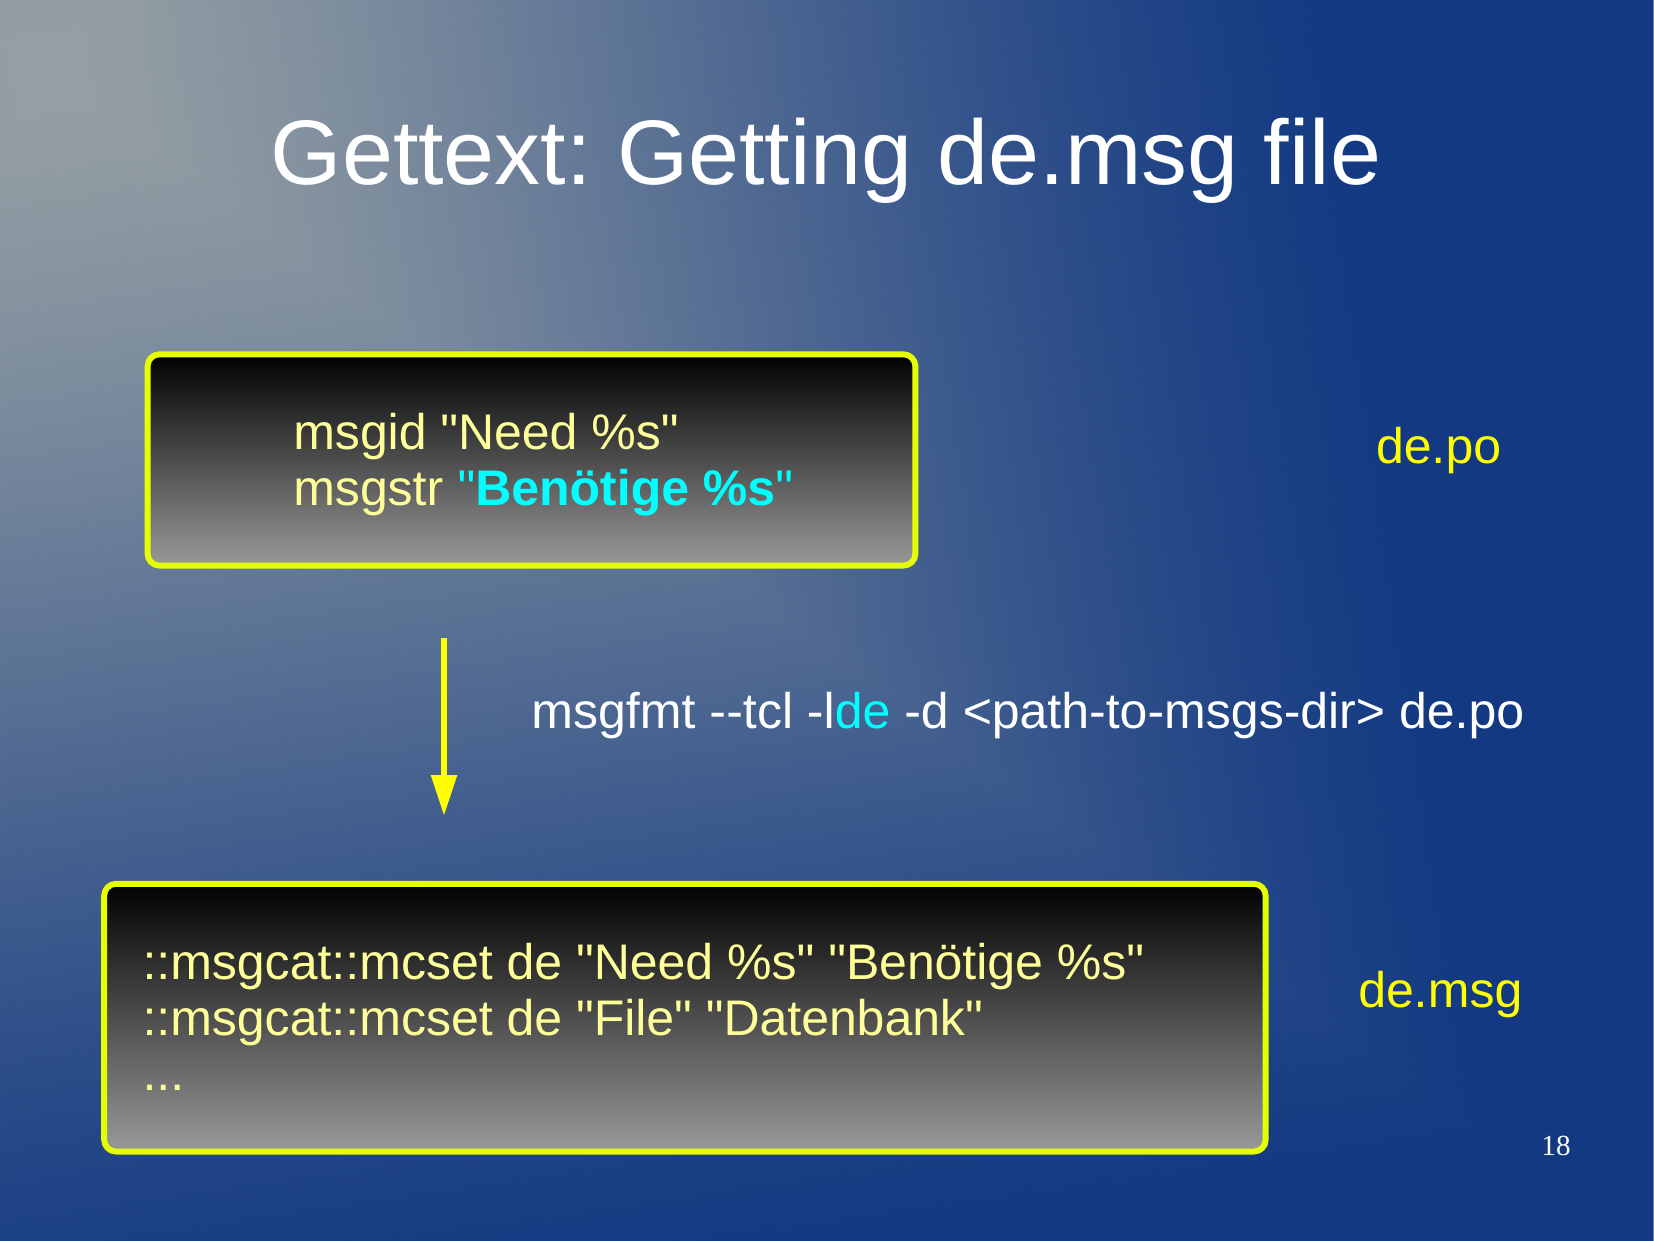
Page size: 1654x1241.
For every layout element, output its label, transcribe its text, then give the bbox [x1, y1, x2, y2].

text_box msgid "Need %s" msgstr "Benötige %s" [147, 354, 916, 566]
text_box de.po [1375, 417, 1524, 474]
text_box msgfmt --tcl -lde -d <path-to-msgs-dir> de.po [531, 683, 1536, 740]
title Gettext: Getting de.msg file [82, 49, 1571, 257]
picture [0, 0, 1654, 1241]
text_box de.msg [1358, 962, 1565, 1019]
text_box ::msgcat::mcset de "Need %s" "Benötige %s" ::msgcat::mcset de "File" "Datenbank" ... [104, 883, 1266, 1152]
